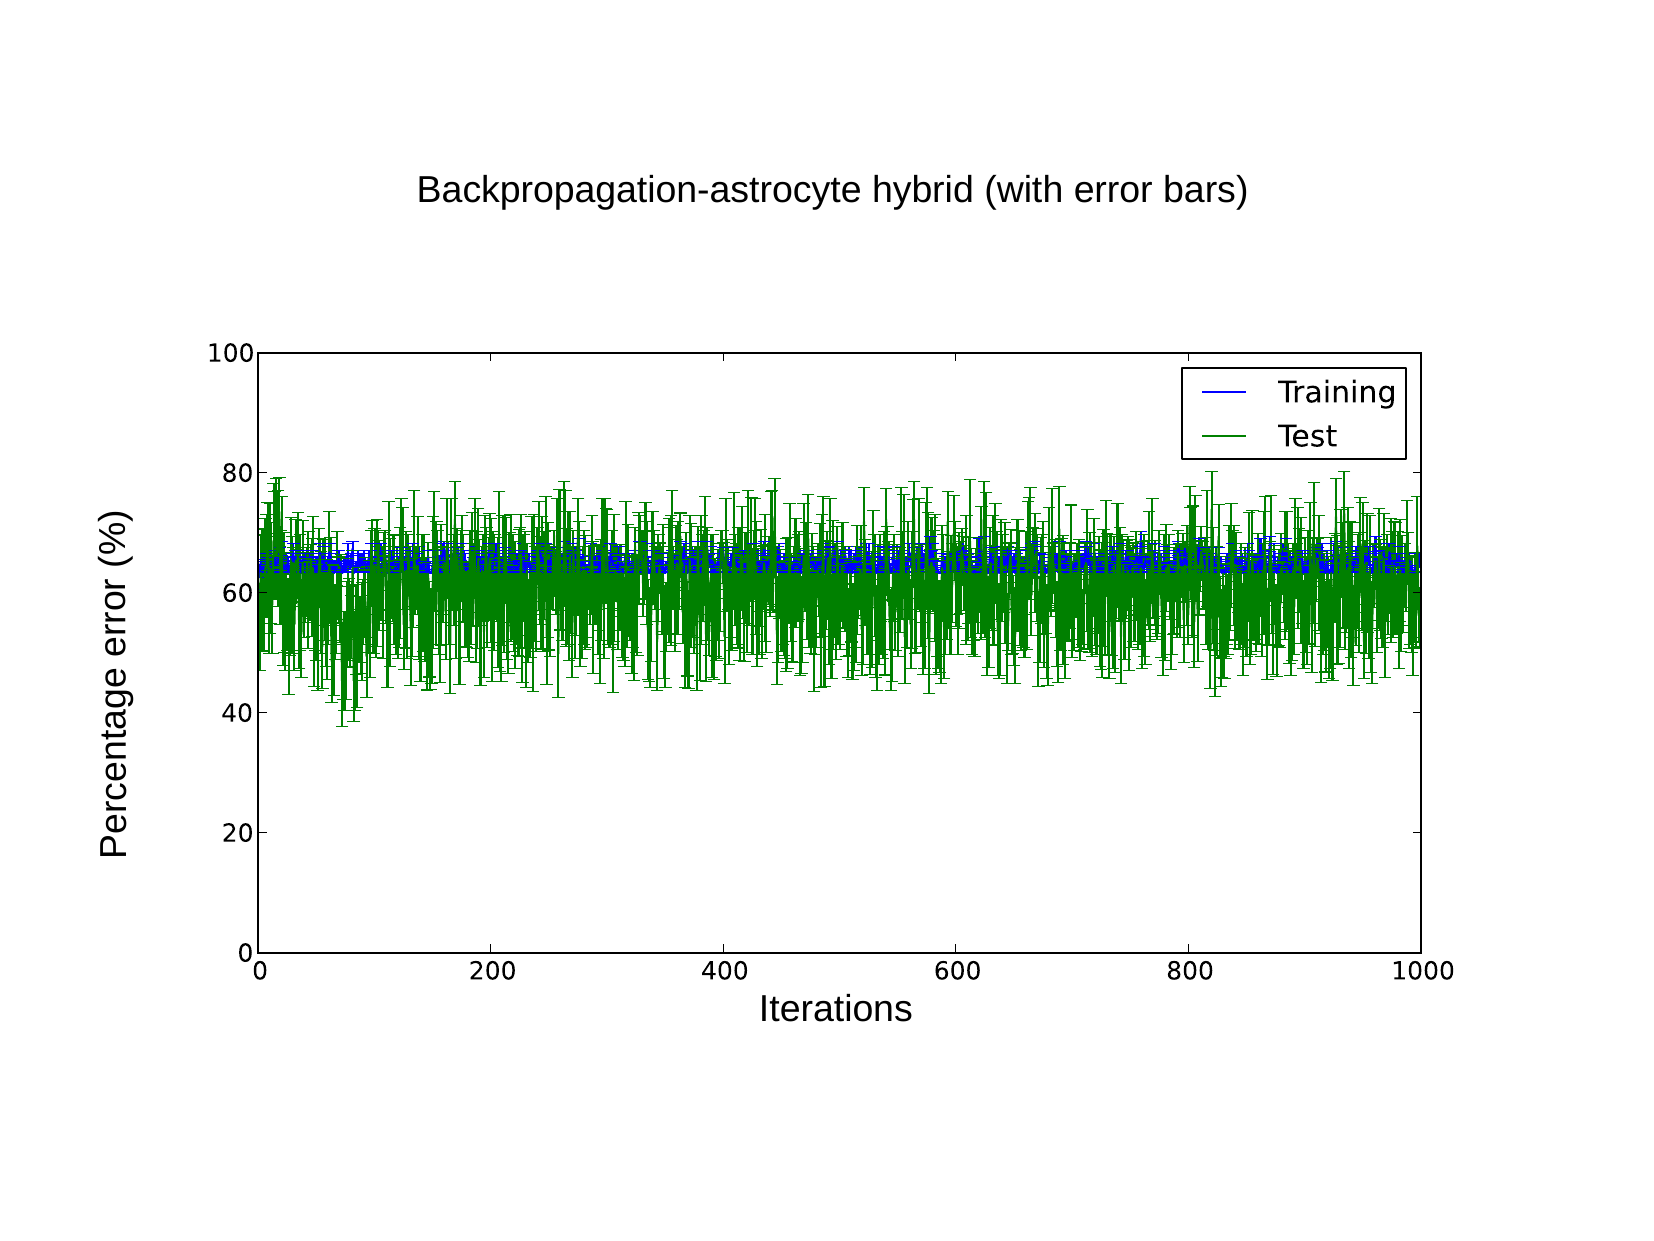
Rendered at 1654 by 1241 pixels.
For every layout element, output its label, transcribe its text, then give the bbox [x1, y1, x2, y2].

text_box Iterations [744, 980, 1323, 1038]
picture [70, 277, 1571, 1028]
text_box Backpropagation-astrocyte hybrid (with error bars) [0, 160, 1654, 218]
text_box Percentage error (%) [82, 295, 142, 875]
